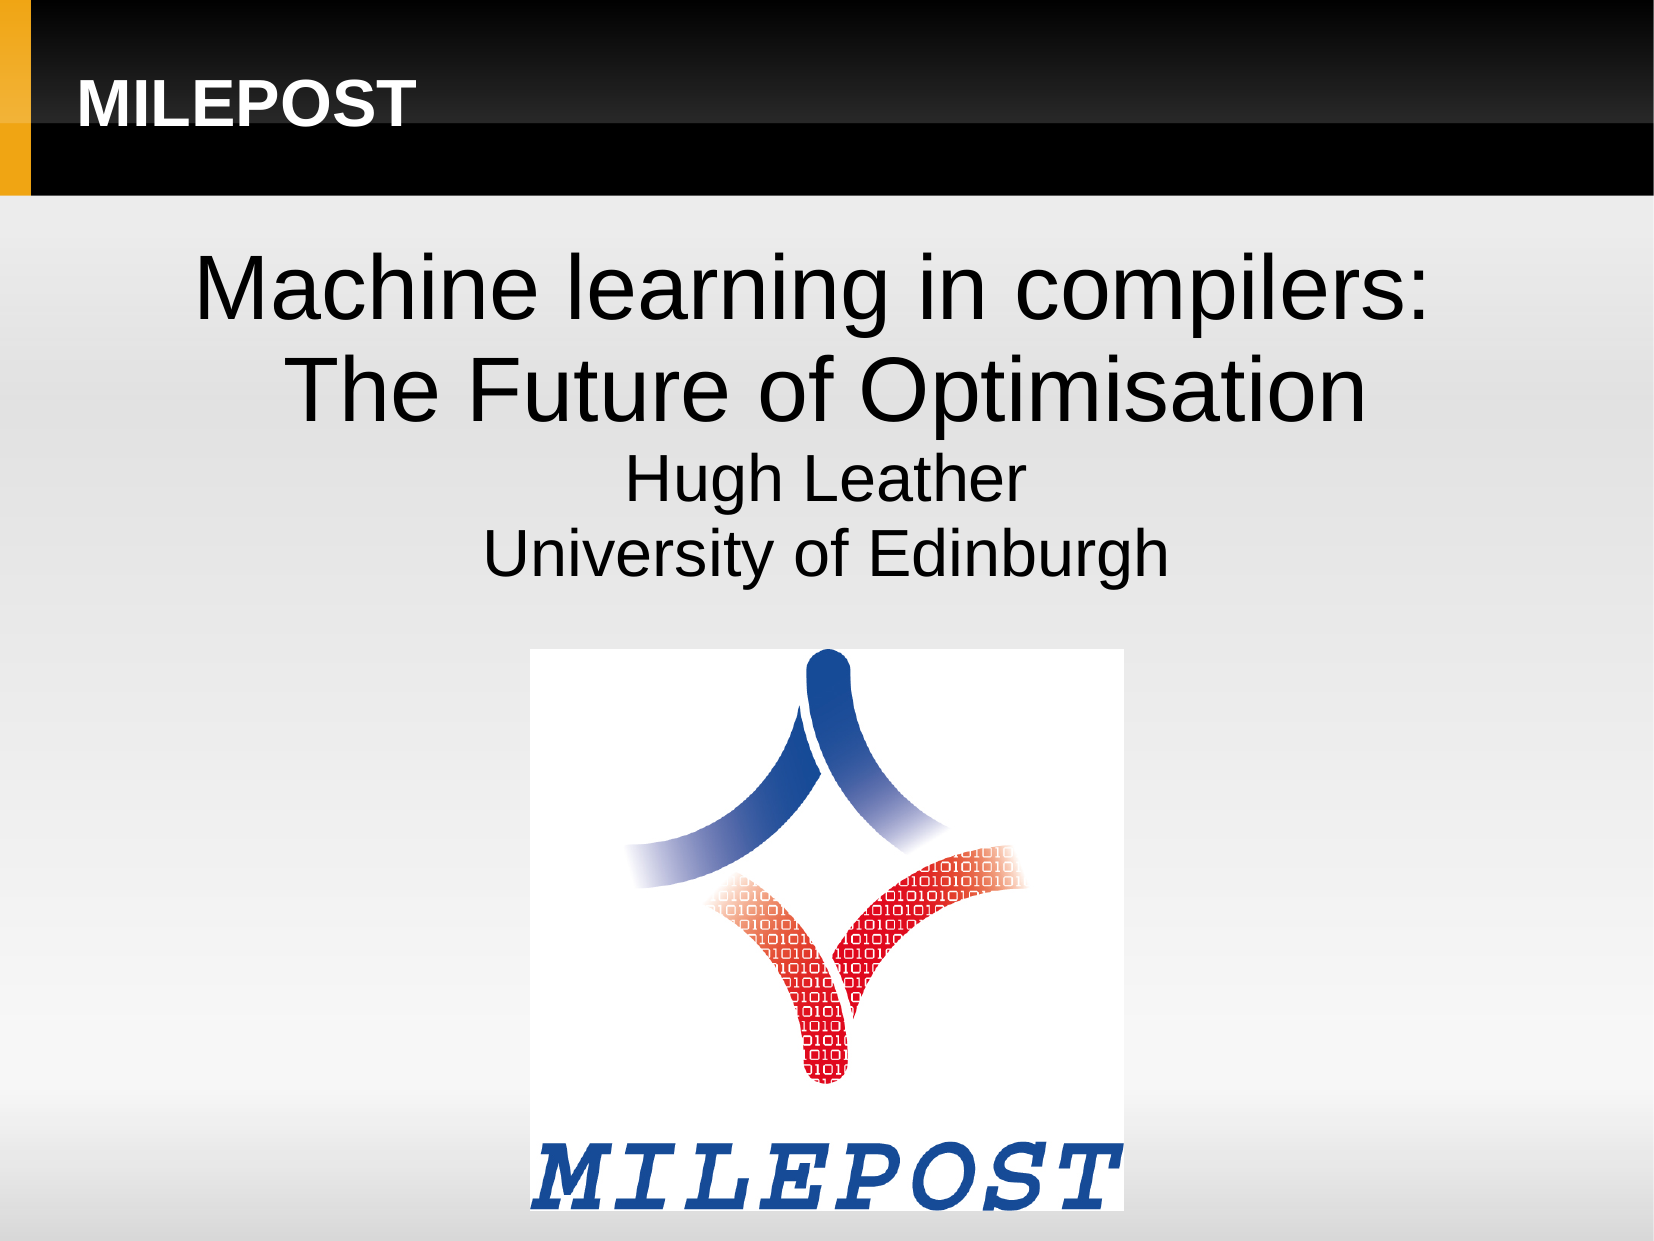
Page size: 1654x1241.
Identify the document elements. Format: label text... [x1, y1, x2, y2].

subtitle Machine learning in compilers: The Future of Optimisation Hugh Leather University of Edinburgh [82, 236, 1571, 1055]
picture [0, 0, 1654, 1241]
title MILEPOST [76, 7, 1565, 200]
